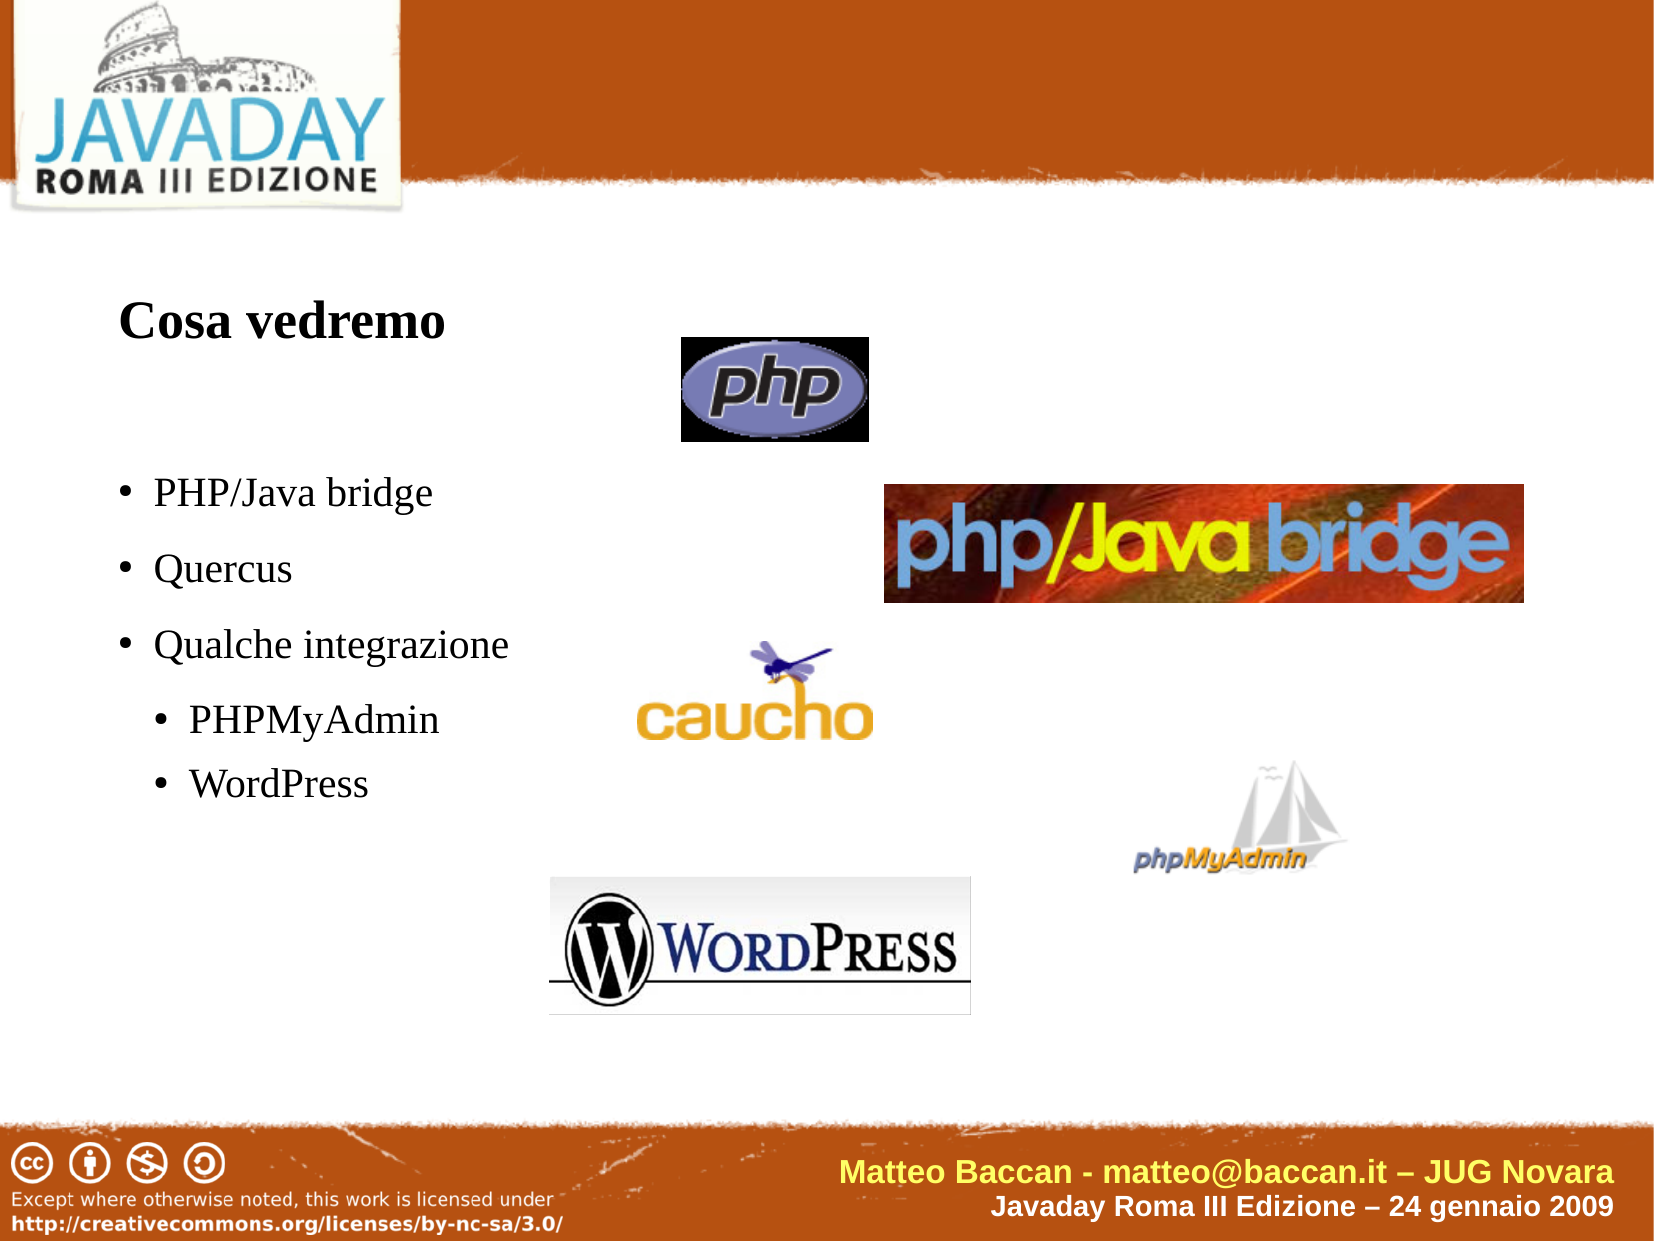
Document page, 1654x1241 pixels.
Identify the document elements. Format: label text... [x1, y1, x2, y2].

picture [681, 337, 869, 442]
picture [0, 0, 1654, 231]
picture [549, 876, 971, 1015]
picture [1131, 759, 1351, 878]
list Cosa vedremo PHP/Java bridge Quercus Qualche integrazione PHPMyAdmin WordPress [82, 290, 1571, 1109]
picture [637, 641, 873, 740]
picture [0, 1007, 1654, 1241]
picture [884, 484, 1524, 603]
